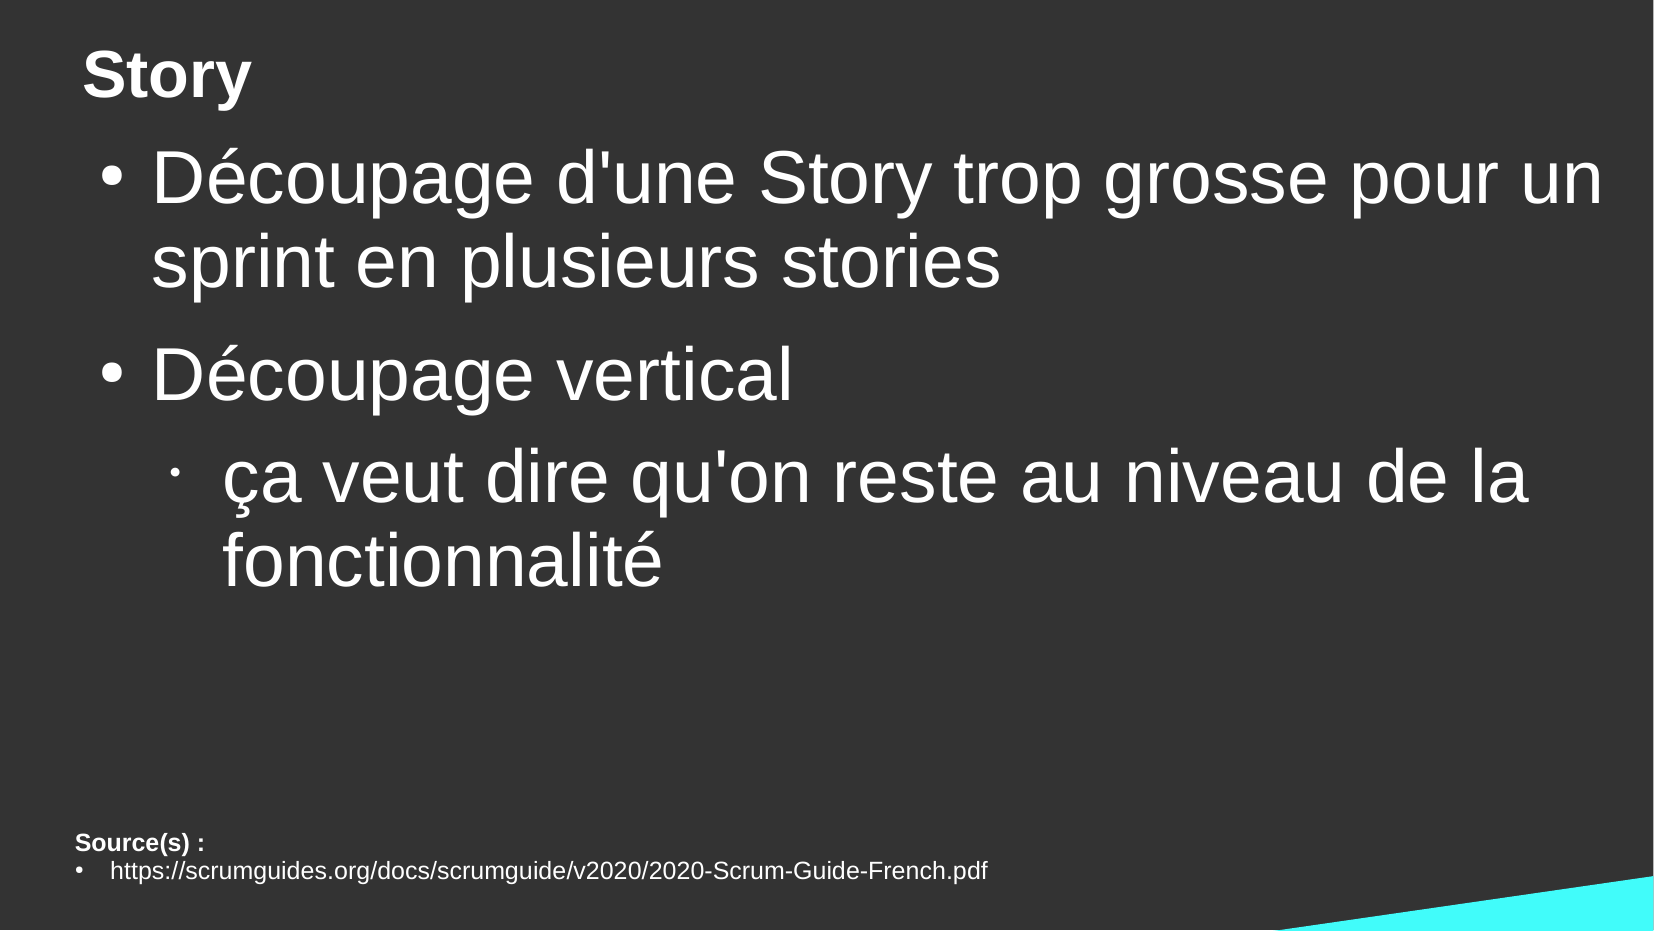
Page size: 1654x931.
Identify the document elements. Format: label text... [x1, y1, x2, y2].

list Découpage d'une Story trop grosse pour un sprint en plusieurs stories Découpage vertical ça veut dire qu'on reste au niveau de la fonctionnalité [80, 135, 1620, 777]
text_box Source(s) : https://scrumguides.org/docs/scrumguide/v2020/2020-Scrum-Guide-French.pdf [60, 821, 1546, 921]
title Story [82, 37, 1571, 122]
text_box [1273, 876, 1654, 931]
